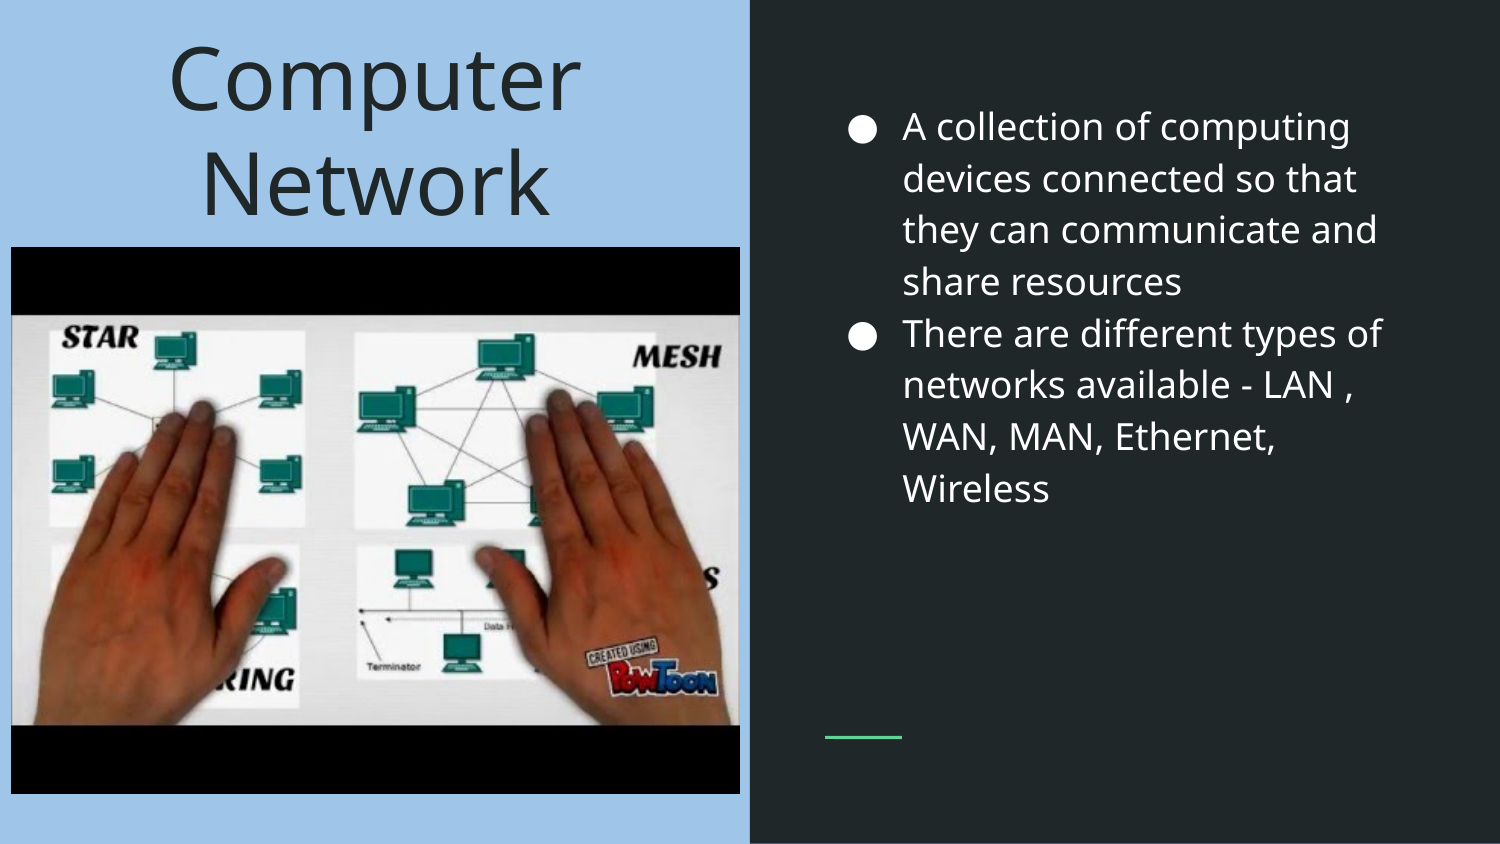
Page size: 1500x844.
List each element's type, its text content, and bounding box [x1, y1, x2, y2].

title Computer Network [43, 0, 708, 247]
picture [11, 247, 740, 794]
list A collection of computing devices connected so that they can communicate and share resources There are different types of networks available - LAN , WAN, MAN, Ethernet, Wireless [812, 0, 1442, 607]
